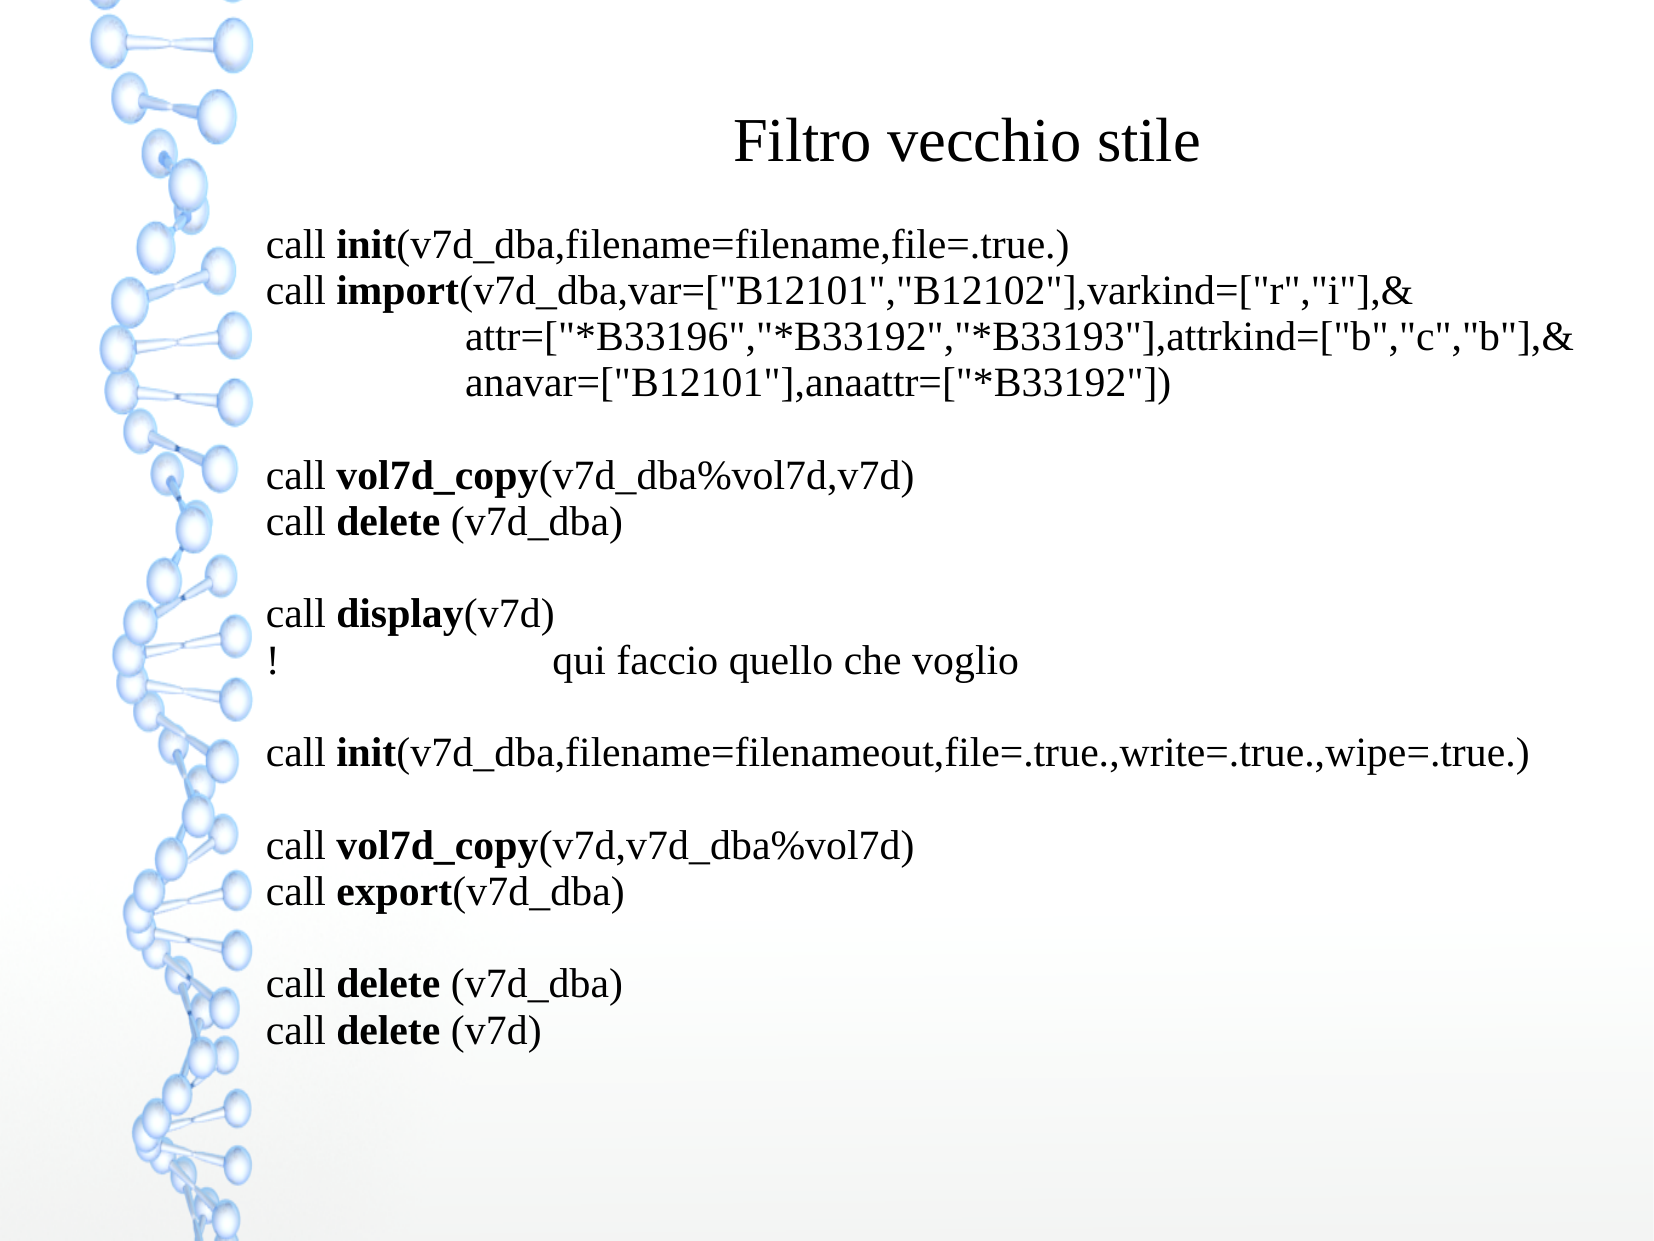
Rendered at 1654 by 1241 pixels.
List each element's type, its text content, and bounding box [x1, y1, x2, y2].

picture [0, 0, 1654, 1241]
subtitle Filtro vecchio stile call init(v7d_dba,filename=filename,file=.true.) call import(v7d_dba,var=["B12101","B12102"],varkind=["r","i"],& attr=["*B33196","*B33192","*B33193"],attrkind=["b","c","b"],& anavar=["B12101"],anaattr=["*B33192"]) call vol7d_copy(v7d_dba%vol7d,v7d) call delete (v7d_dba) call display(v7d) ! qui faccio quello che voglio call init(v7d_dba,filename=filenameout,file=.true.,write=.true.,wipe=.true.) call vol7d_copy(v7d,v7d_dba%vol7d) call export(v7d_dba) call delete (v7d_dba) call delete (v7d) [265, 105, 1595, 1100]
